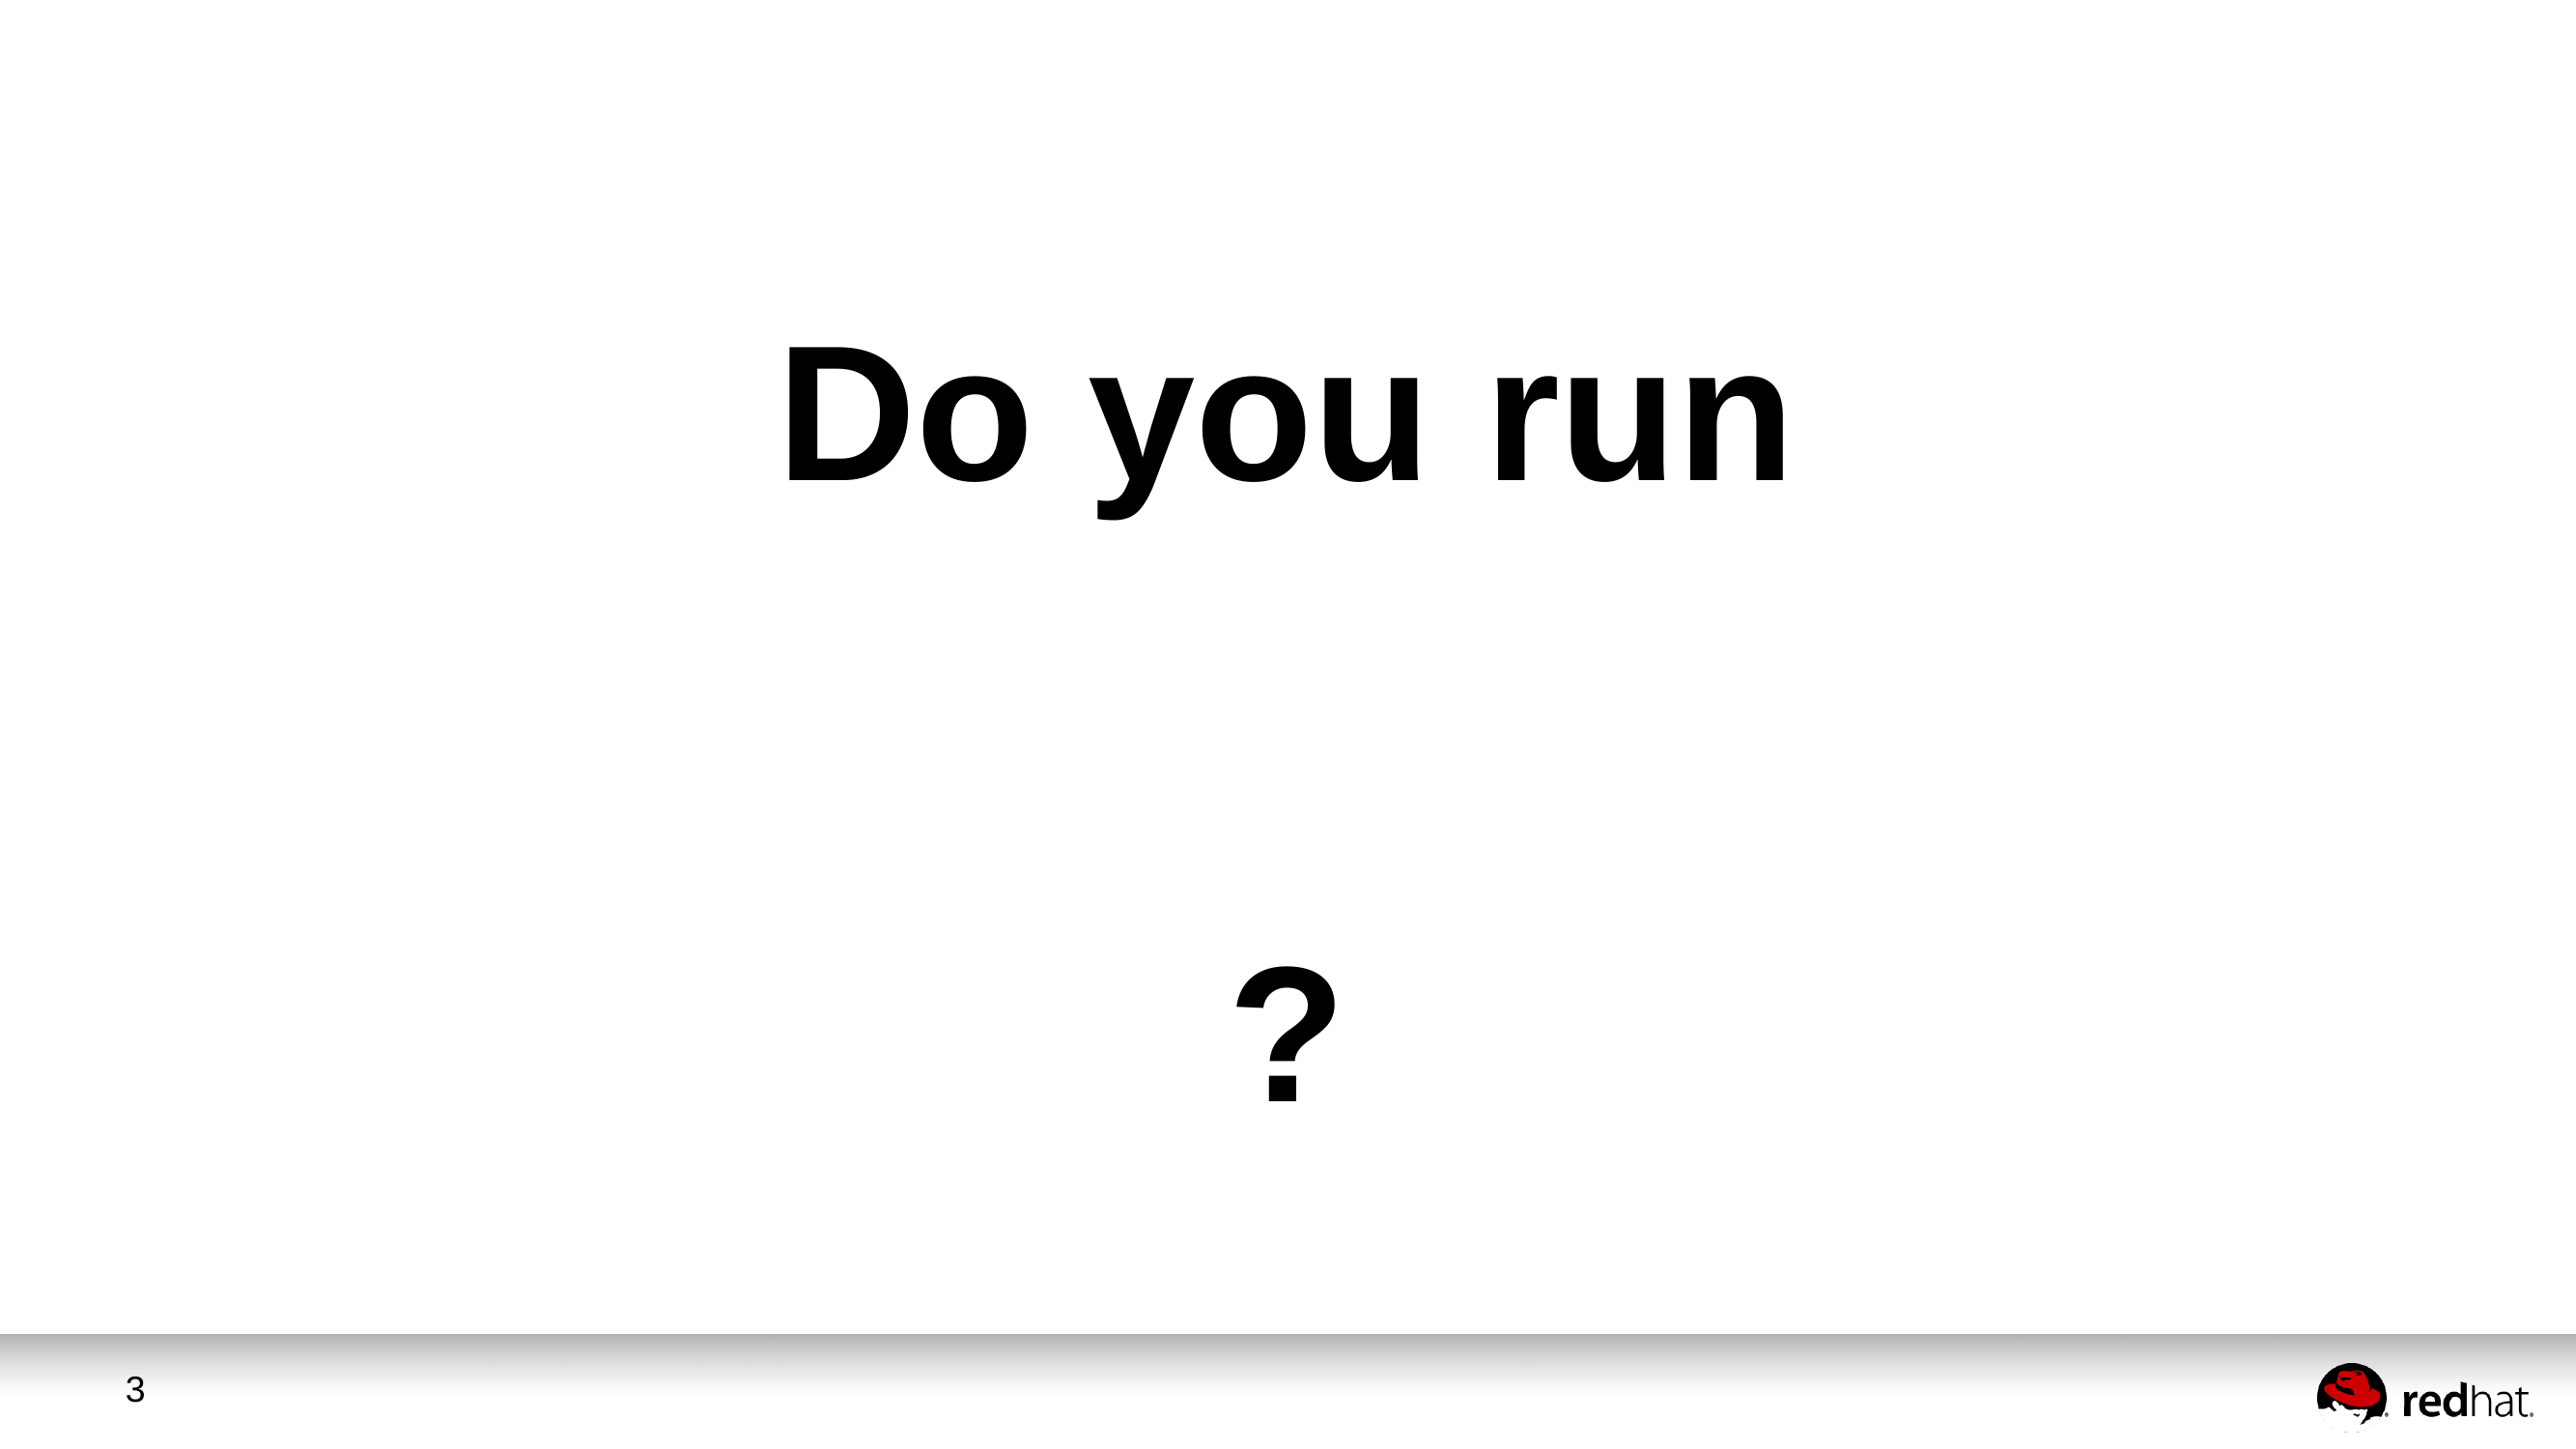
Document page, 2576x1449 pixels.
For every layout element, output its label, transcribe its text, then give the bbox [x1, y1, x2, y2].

text_box Do you run ? [762, 298, 1812, 1151]
picture [0, 1334, 2576, 1445]
